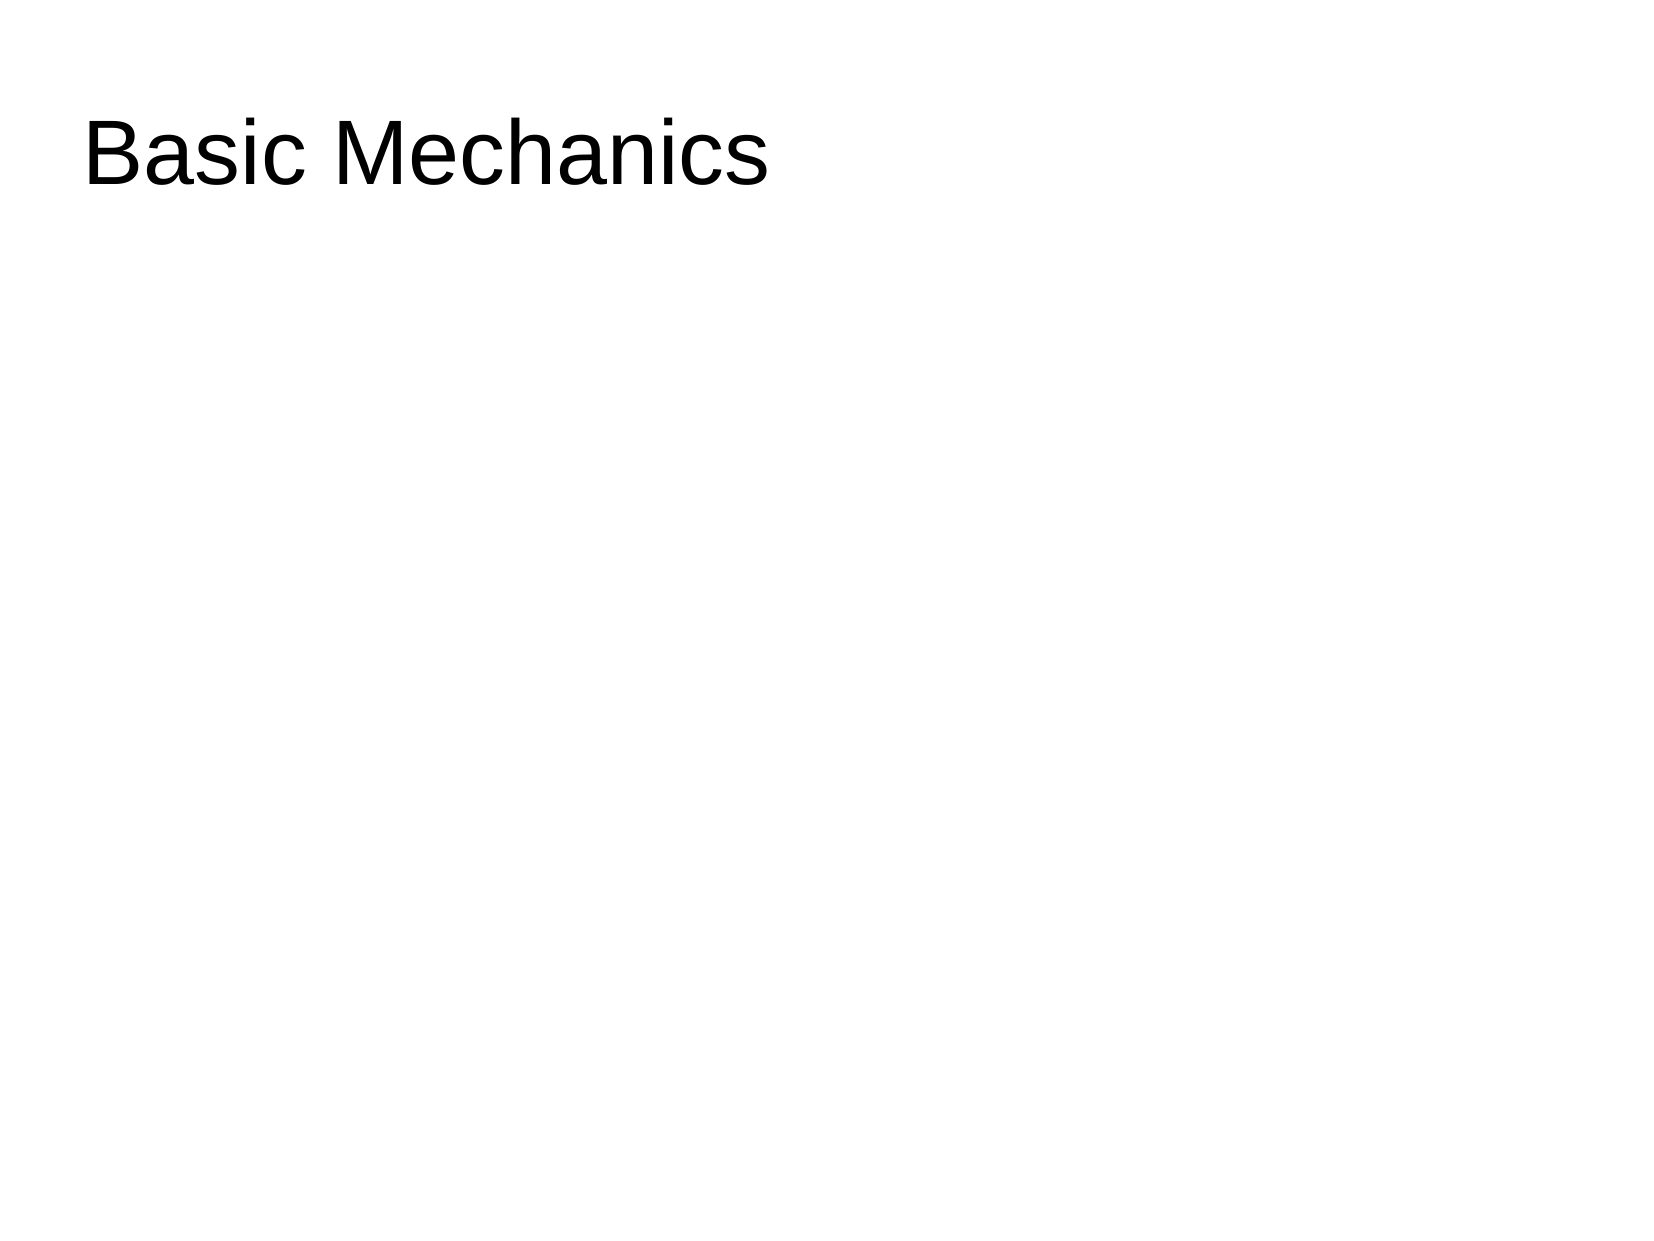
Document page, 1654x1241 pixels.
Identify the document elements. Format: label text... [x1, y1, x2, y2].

title Basic Mechanics [82, 49, 1571, 257]
